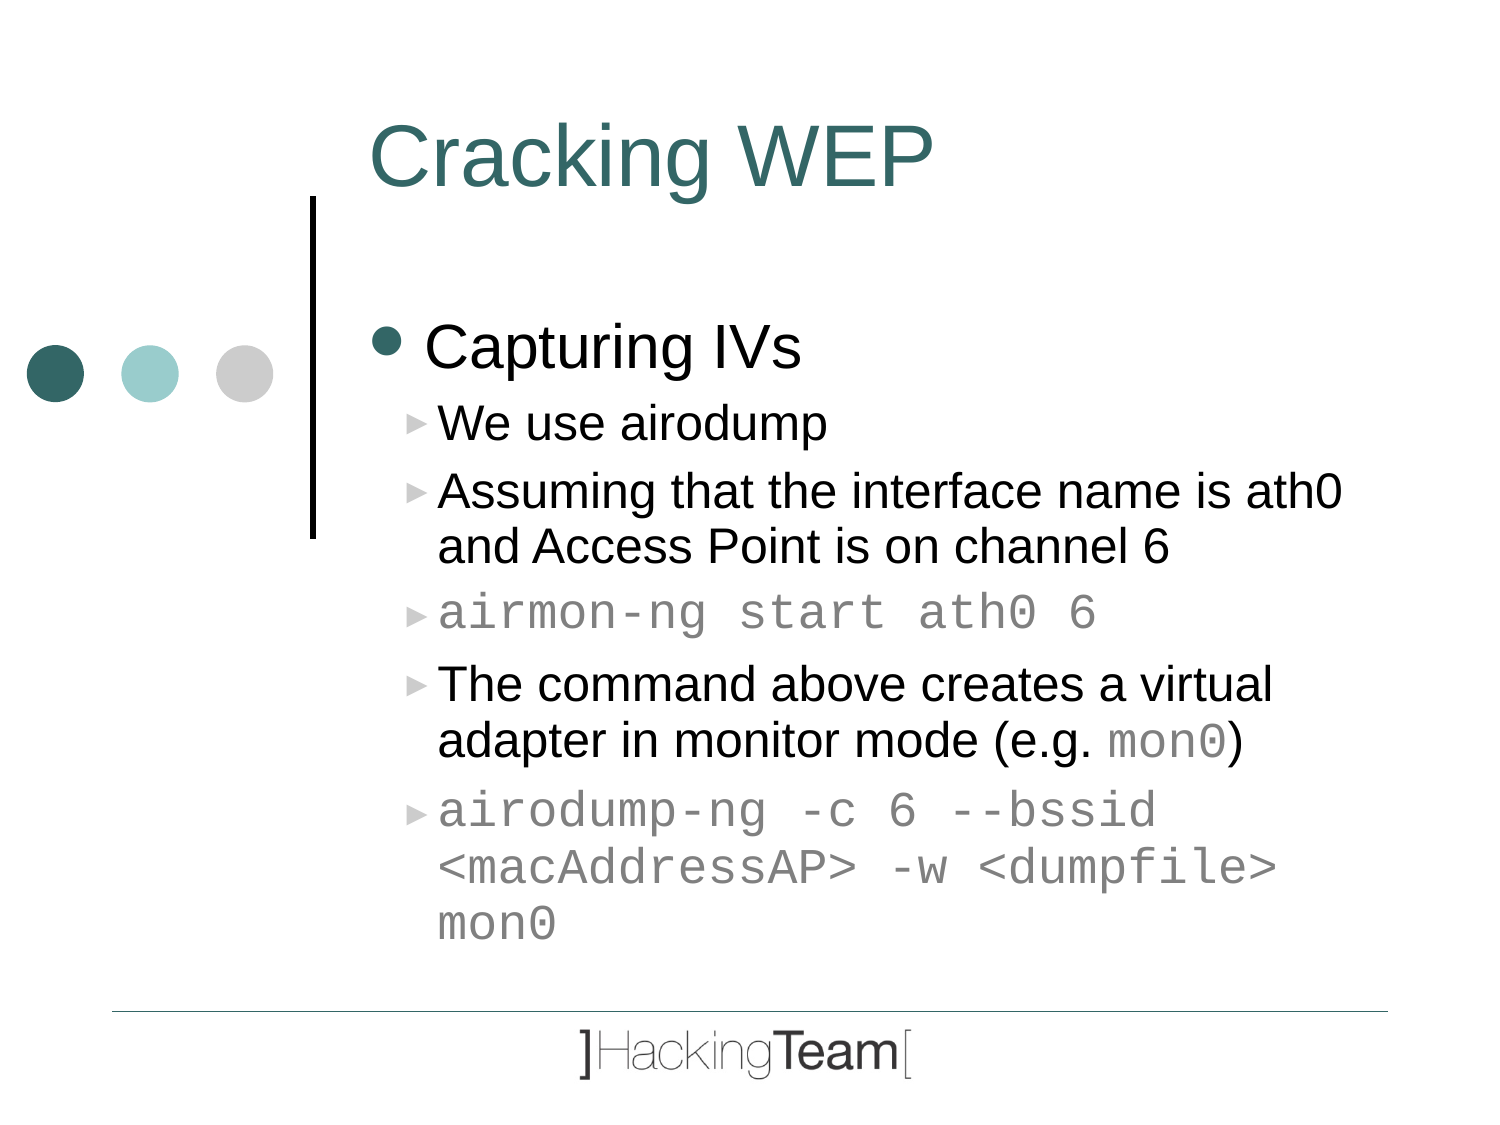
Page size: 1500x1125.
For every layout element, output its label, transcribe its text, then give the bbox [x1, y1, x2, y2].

title Cracking WEP [249, 38, 1401, 275]
picture [574, 1041, 916, 1084]
list Capturing IVs We use airodump Assuming that the interface name is ath0 and Access Point is on channel 6 airmon-ng start ath0 6 The command above creates a virtual adapter in monitor mode (e.g. mon0) airodump-ng -c 6 --bssid <macAddressAP> -w <dumpfile> mon0 [249, 312, 1401, 1041]
